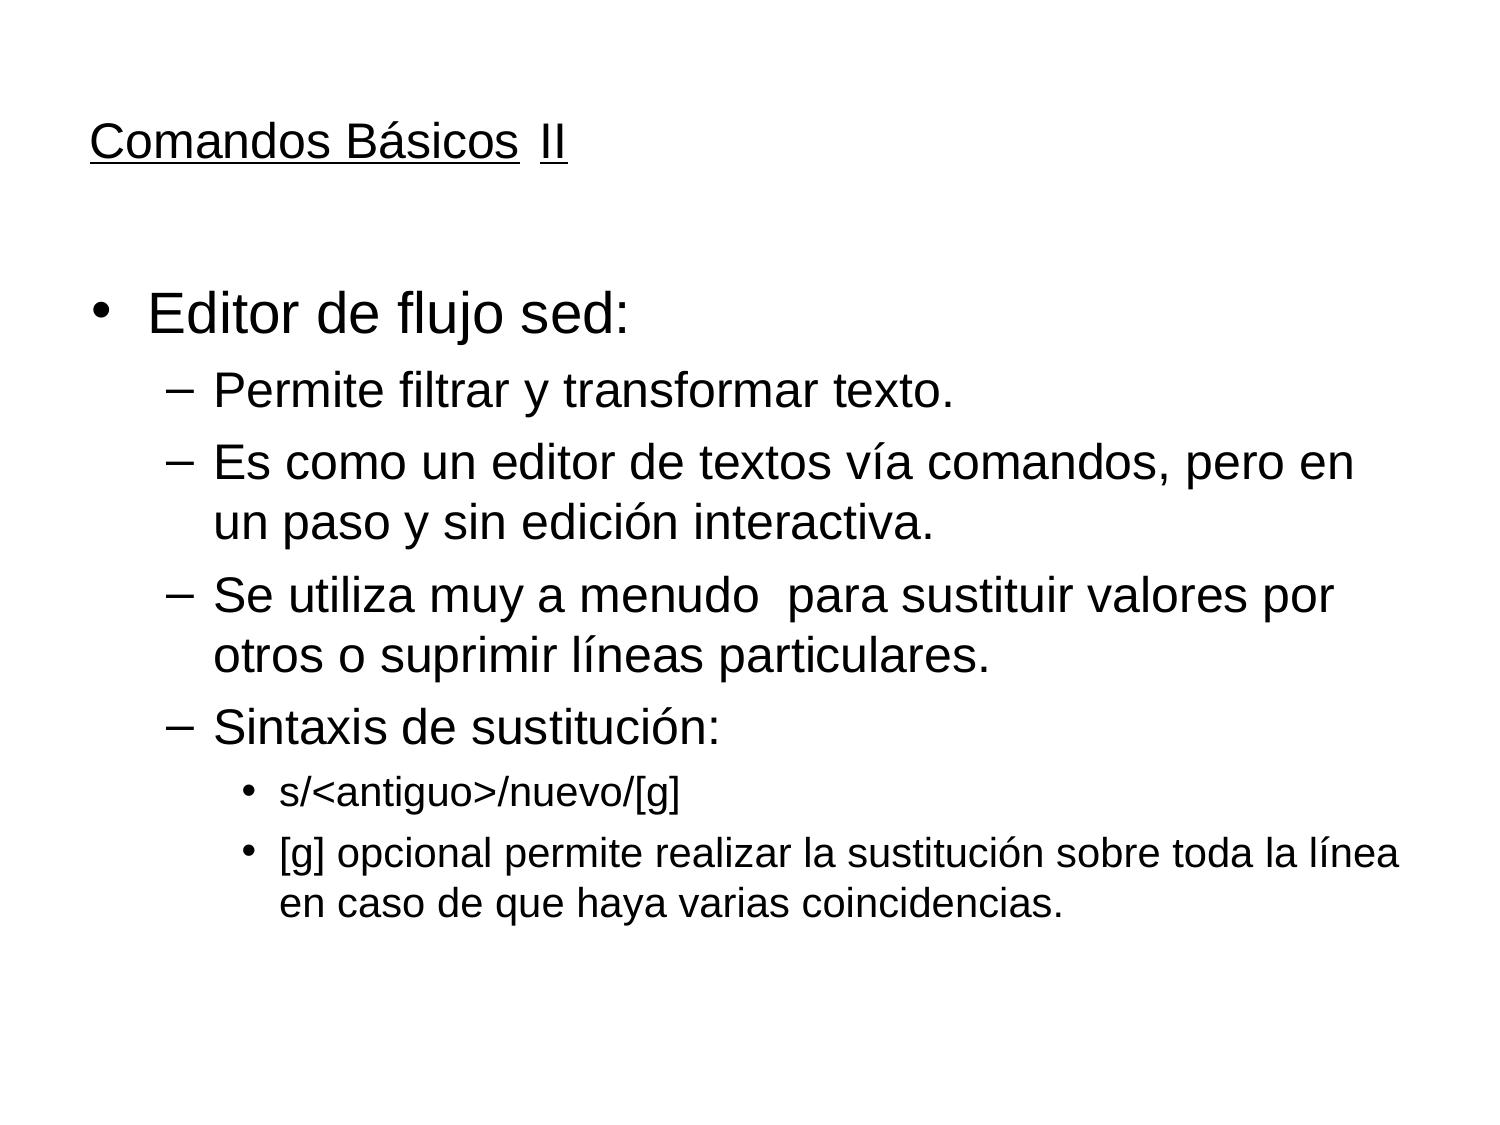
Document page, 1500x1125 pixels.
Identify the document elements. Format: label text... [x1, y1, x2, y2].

title Comandos Básicos II [75, 45, 1426, 233]
list Editor de flujo sed: Permite filtrar y transformar texto. Es como un editor de textos vía comandos, pero en un paso y sin edición interactiva. Se utiliza muy a menudo para sustituir valores por otros o suprimir líneas particulares. Sintaxis de sustitución: s/<antiguo>/nuevo/[g] [g] opcional permite realizar la sustitución sobre toda la línea en caso de que haya varias coincidencias. [76, 267, 1427, 1010]
